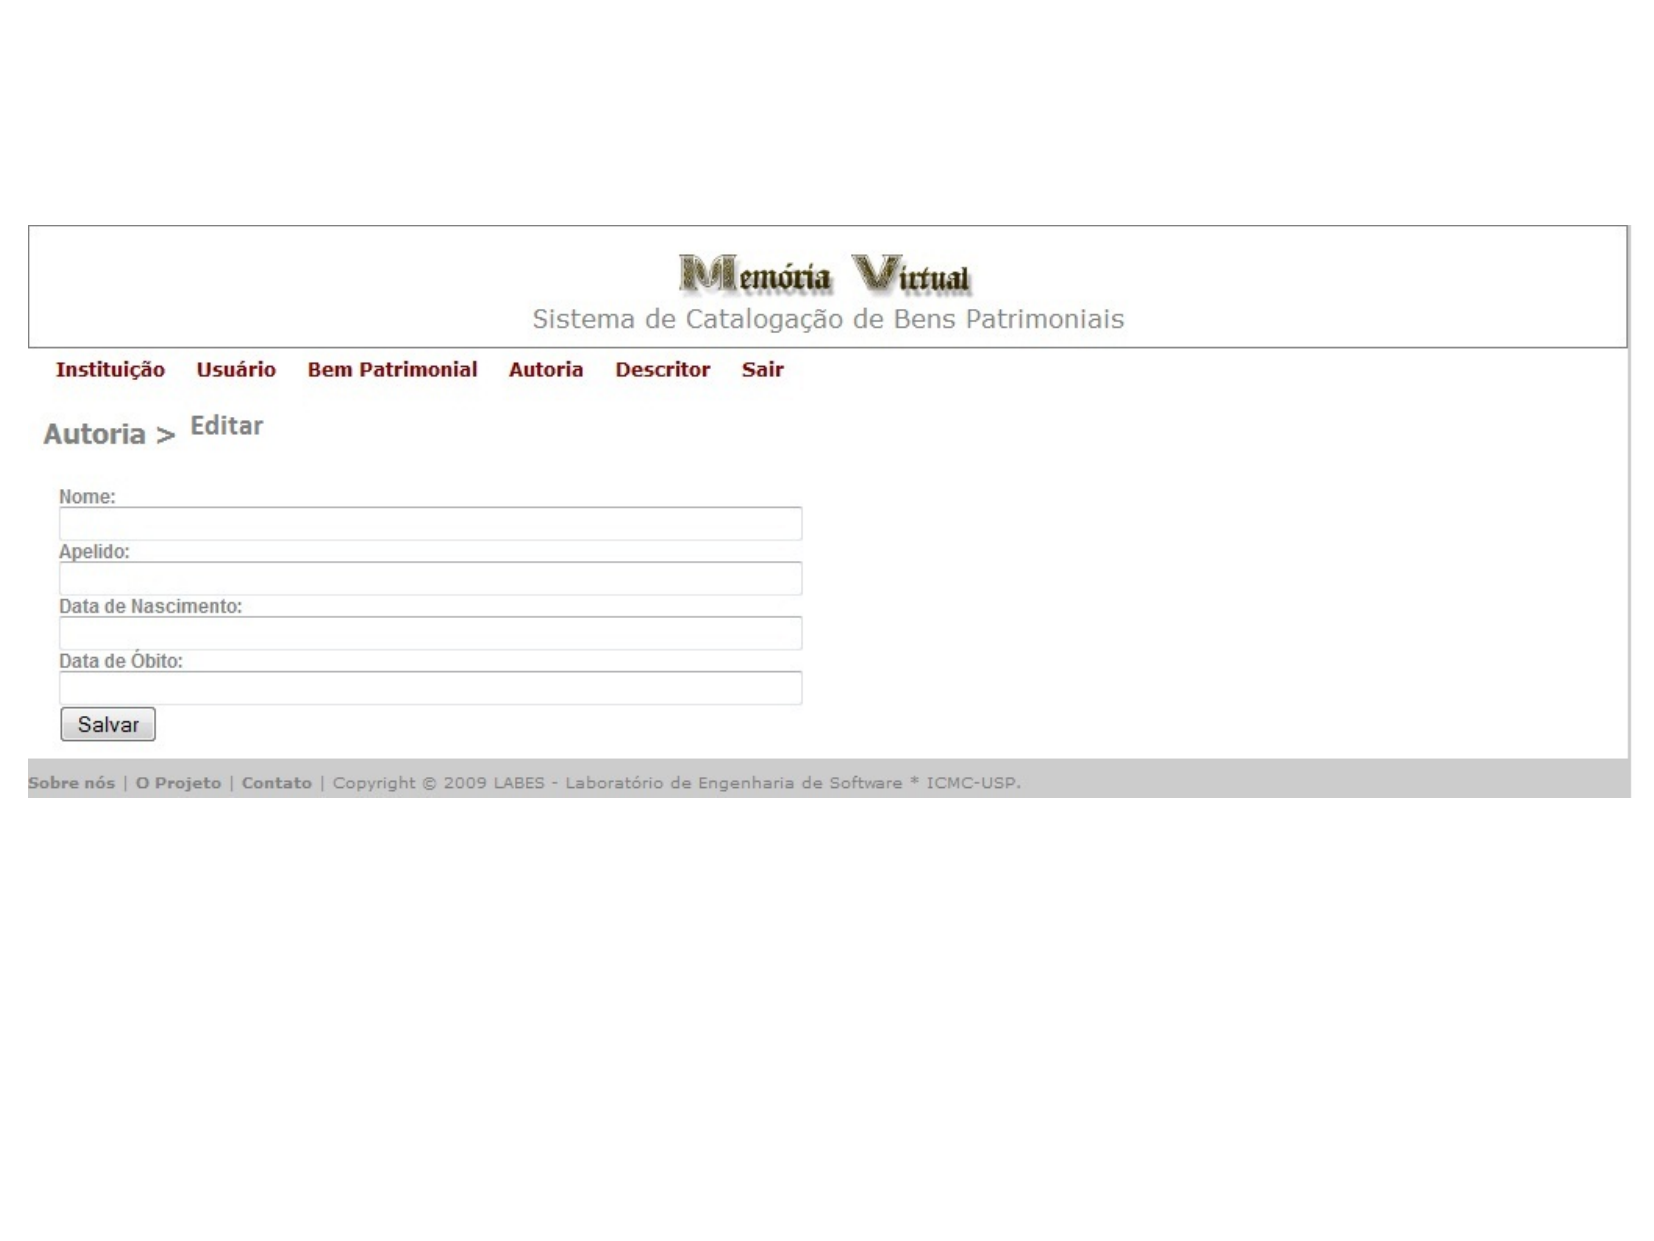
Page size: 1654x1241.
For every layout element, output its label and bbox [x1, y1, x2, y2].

picture [28, 225, 1636, 798]
